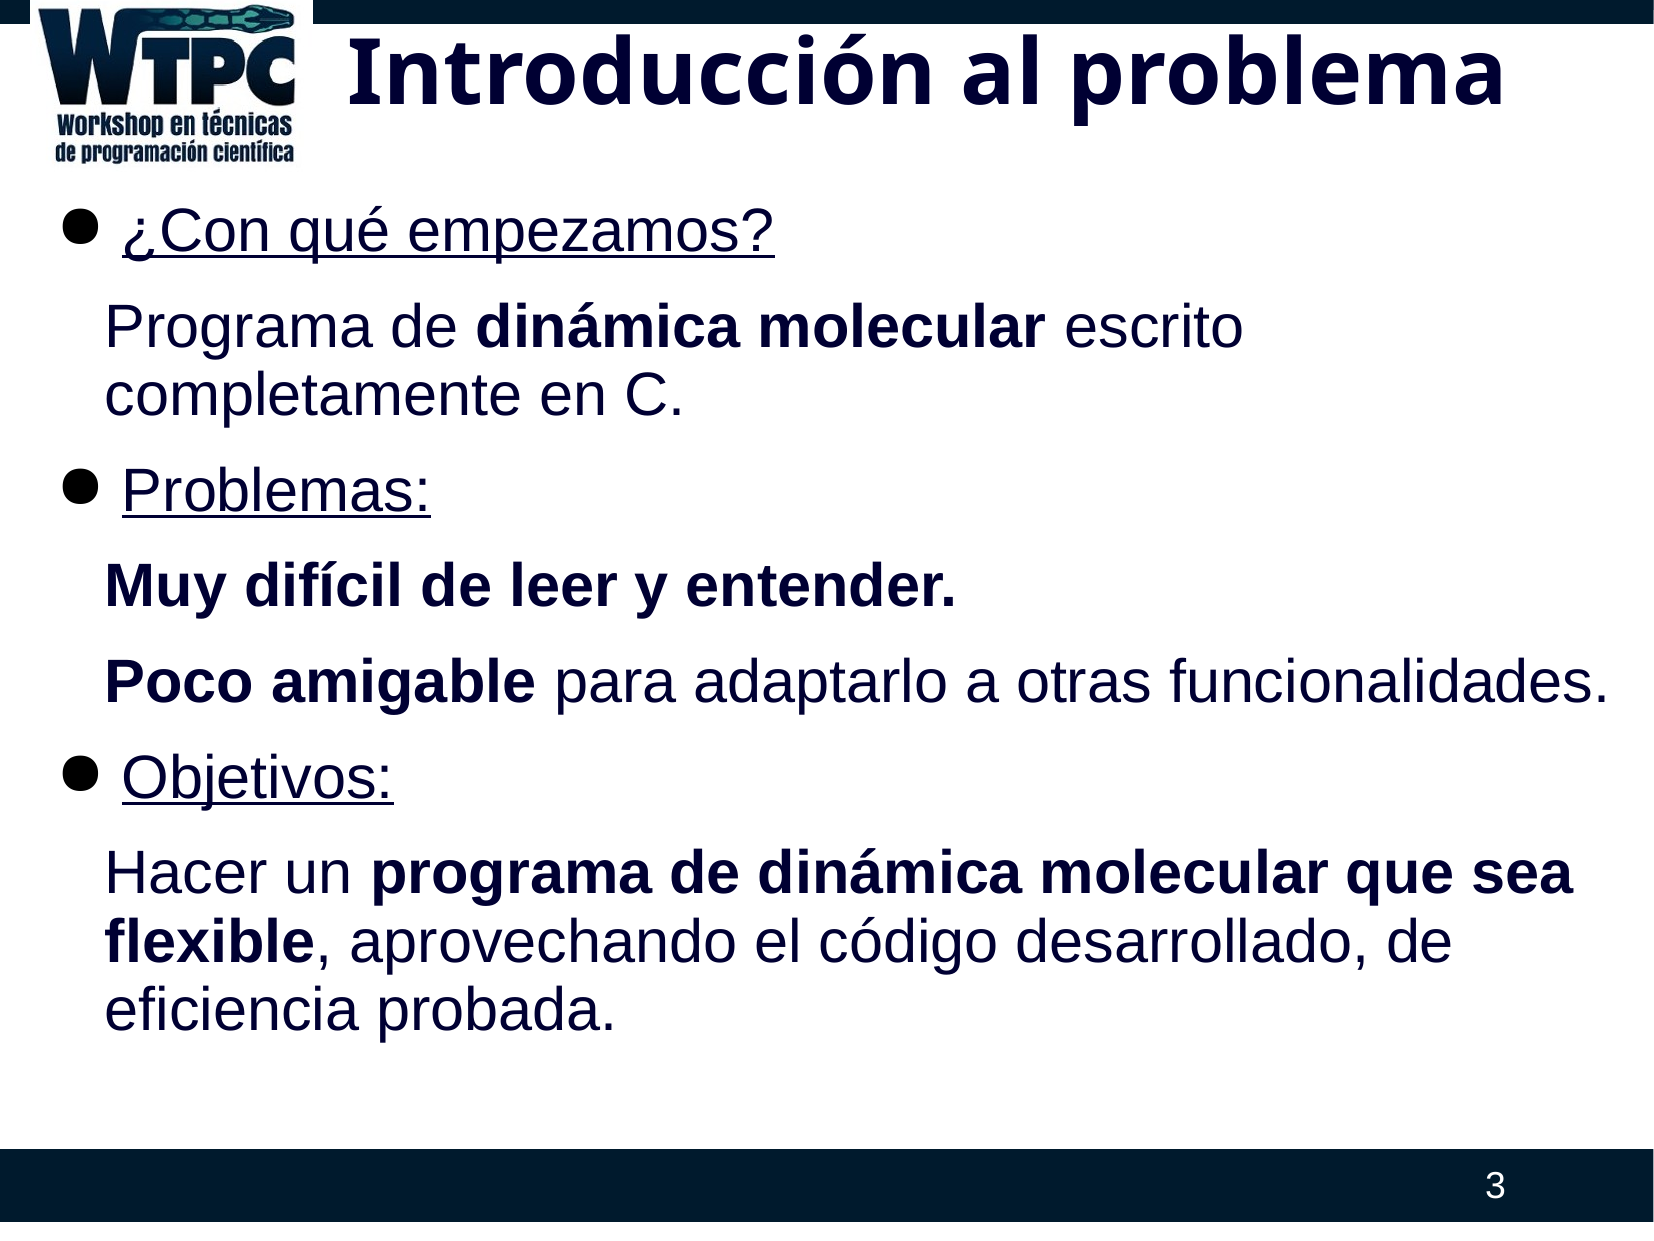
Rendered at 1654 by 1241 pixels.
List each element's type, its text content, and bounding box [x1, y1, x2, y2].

picture [0, 1149, 1654, 1223]
list ¿Con qué empezamos? Programa de dinámica molecular escrito completamente en C. Problemas: Muy difícil de leer y entender. Poco amigable para adaptarlo a otras funcionalidades. Objetivos: Hacer un programa de dinámica molecular que sea flexible, aprovechando el código desarrollado, de eficiencia probada. [39, 195, 1617, 1106]
picture [0, 0, 1654, 175]
title Introducción al problema [347, 24, 1569, 125]
text_box <número> [1470, 1156, 1654, 1228]
